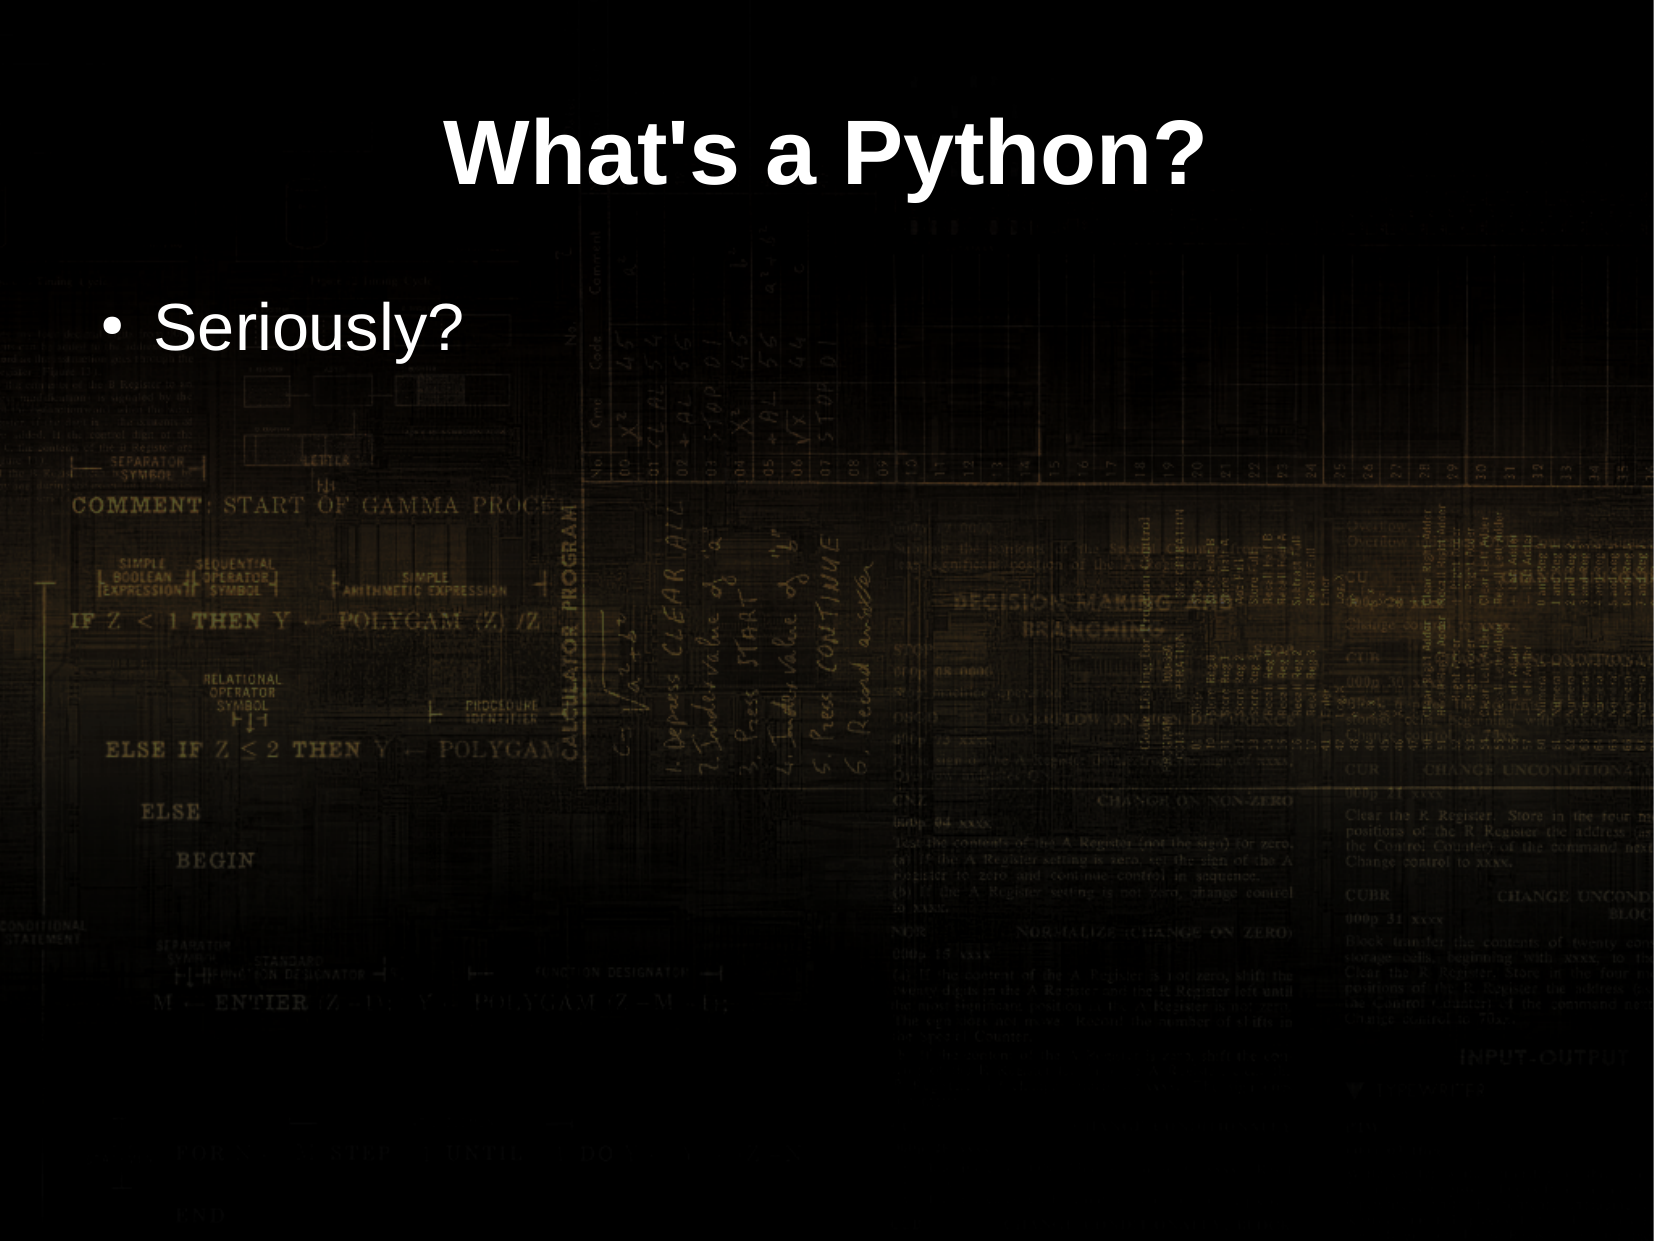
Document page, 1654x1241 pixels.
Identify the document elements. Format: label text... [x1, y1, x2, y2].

list Seriously? [82, 290, 1571, 1094]
title What's a Python? [82, 49, 1571, 257]
picture [0, 0, 1654, 1241]
